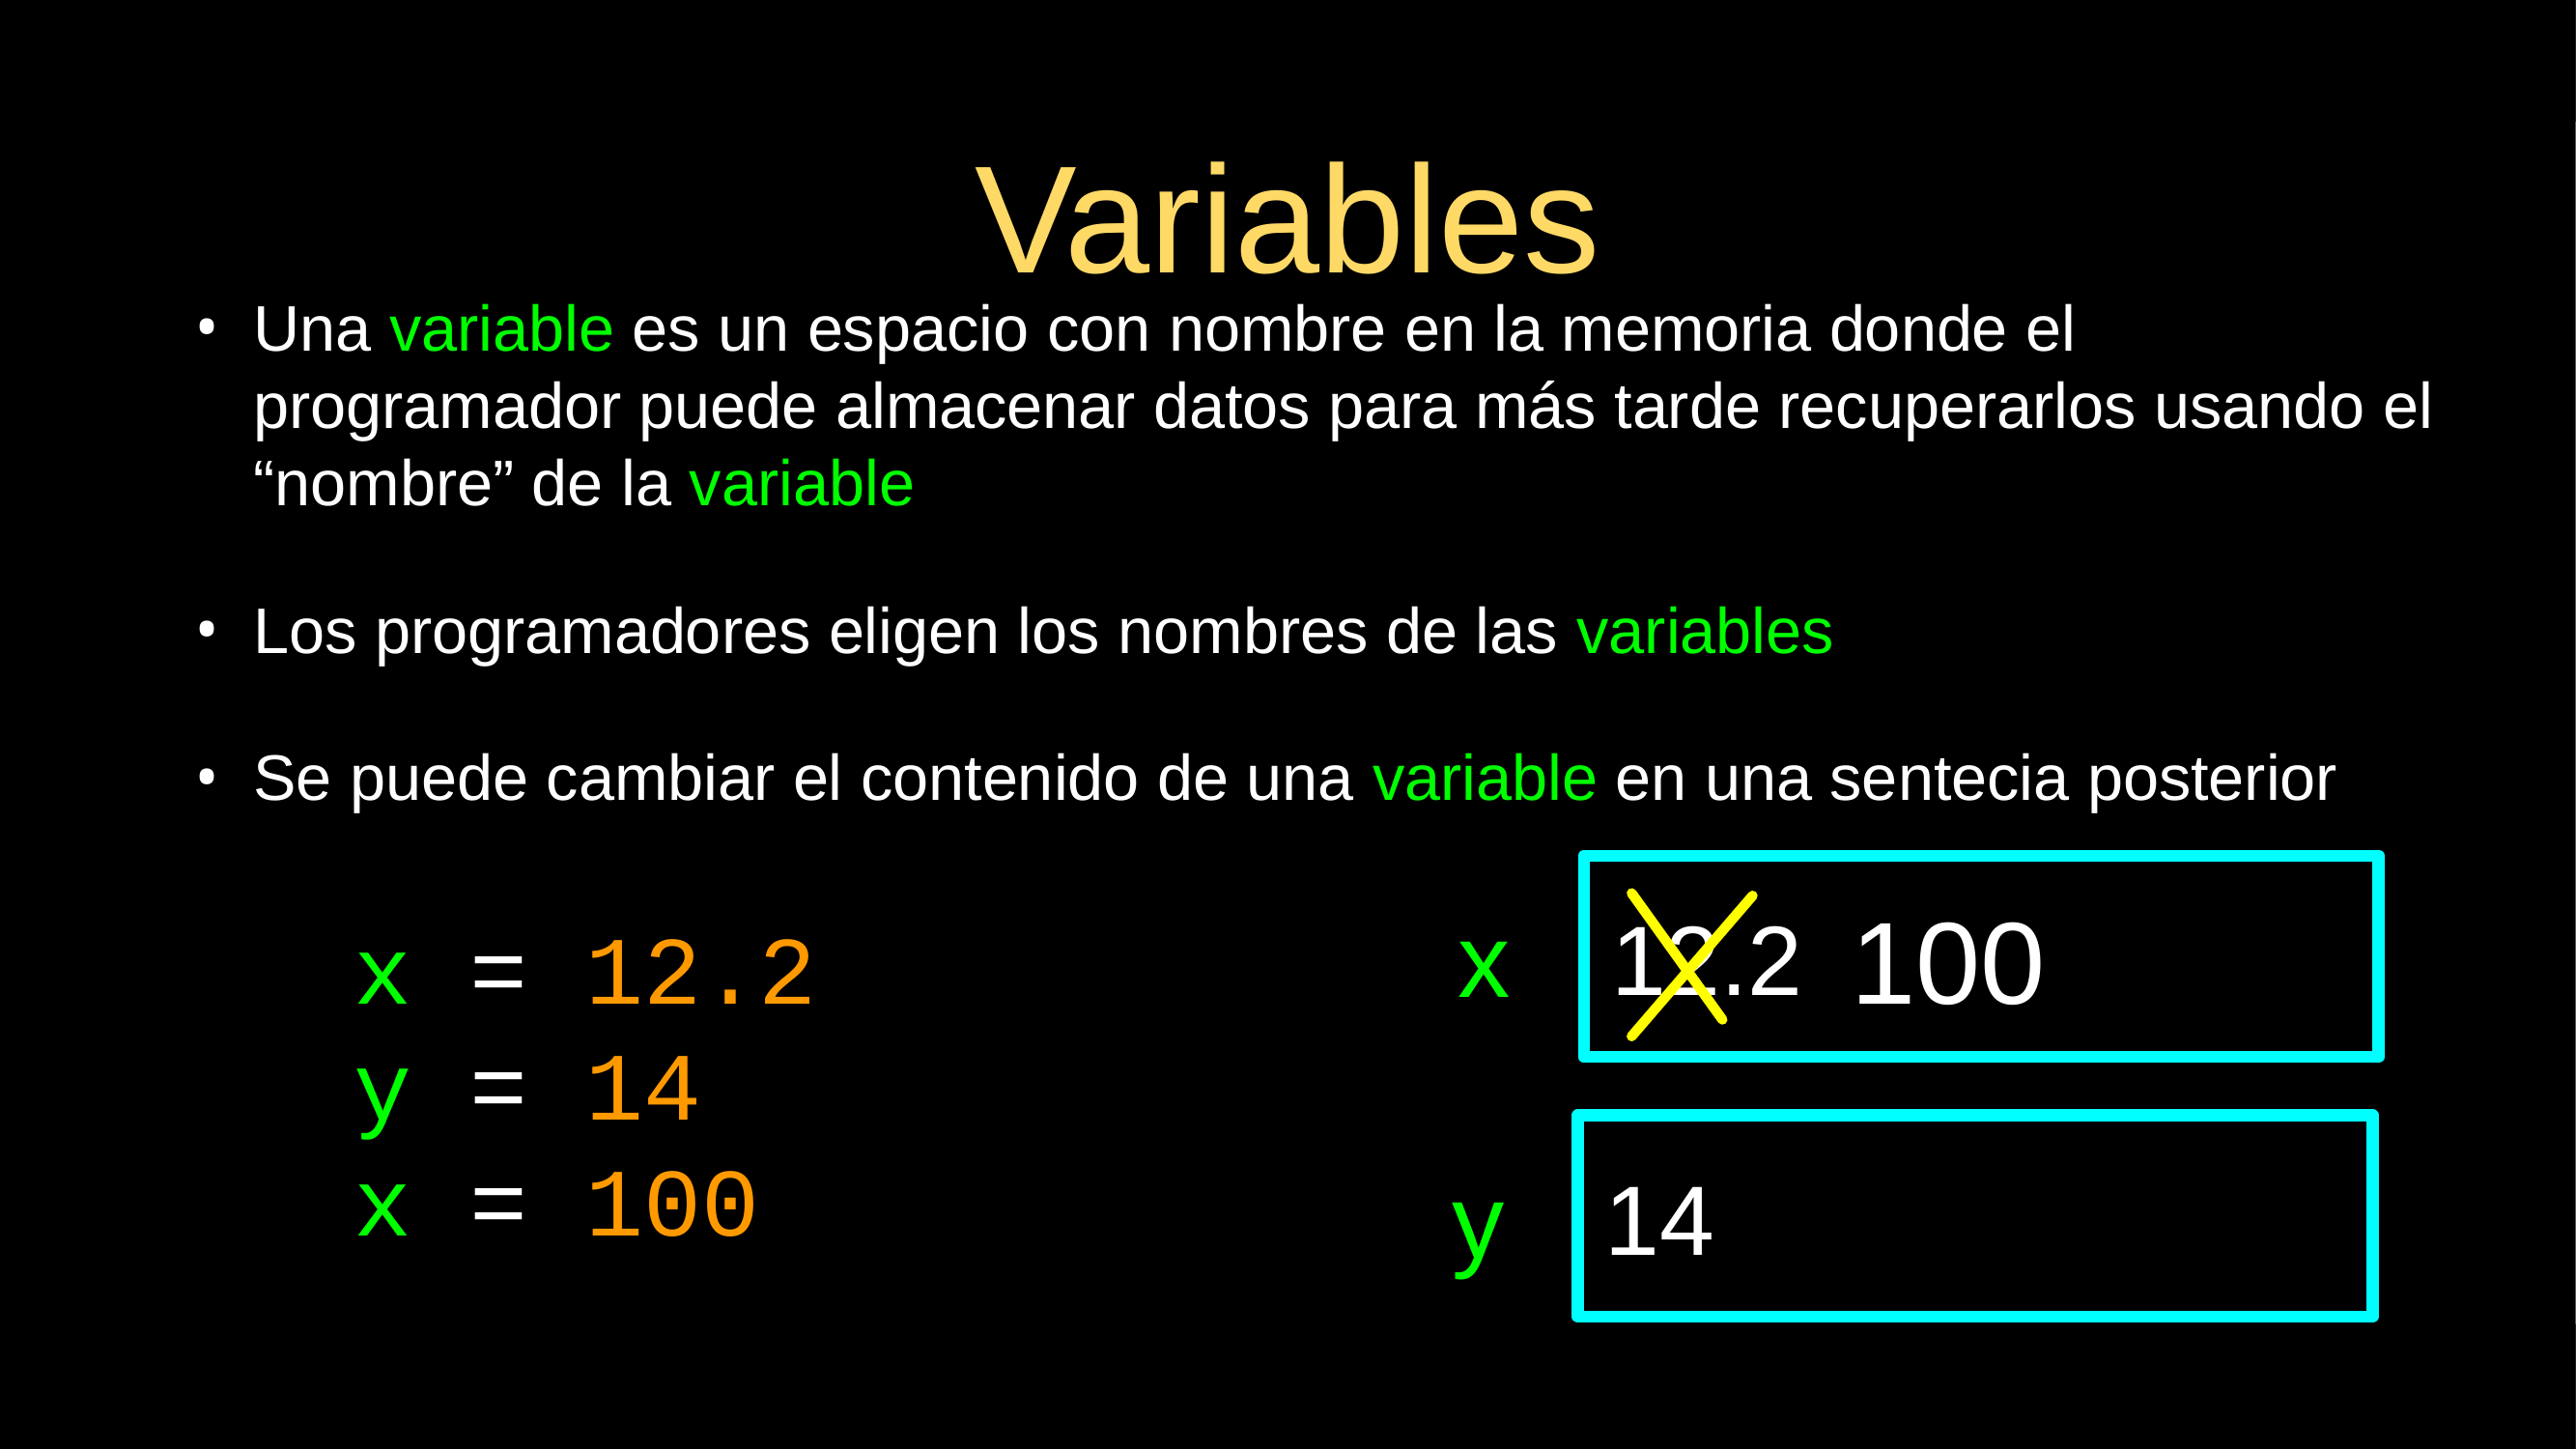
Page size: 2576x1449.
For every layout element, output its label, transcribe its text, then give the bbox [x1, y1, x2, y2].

text_box 12.2 [1583, 855, 2379, 1058]
text_box x = 12.2 y = 14 x = 100 [354, 892, 994, 1271]
text_box 100 [1815, 883, 2081, 1033]
text_box 14 [1577, 1115, 2373, 1317]
list Una variable es un espacio con nombre en la memoria donde el programador puede almacenar datos para más tarde recuperarlos usando el “nombre” de la variable Los programadores eligen los nombres de las variables Se puede cambiar el contenido de una variable en una sentecia posterior [128, 338, 2448, 762]
title Variables [128, 124, 2448, 300]
text_box x [1448, 887, 1519, 1024]
text_box y [1446, 1147, 1511, 1285]
